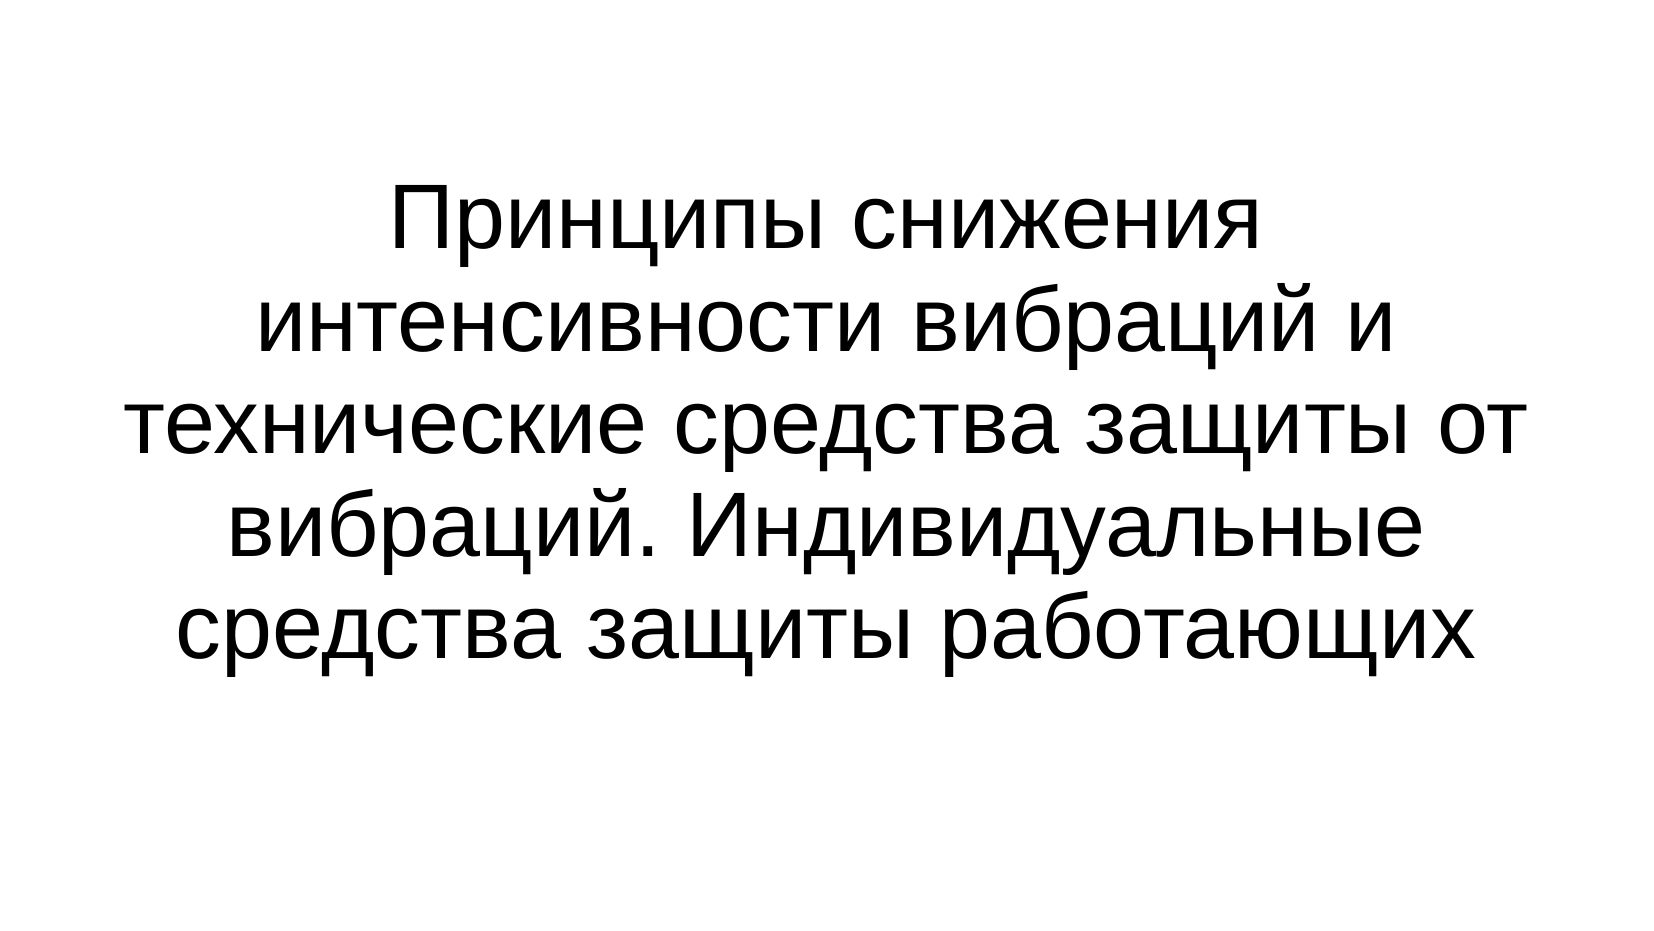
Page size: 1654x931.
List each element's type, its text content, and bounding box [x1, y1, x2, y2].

title Принципы снижения интенсивности вибраций и технические средства защиты от вибраций. Индивидуальные средства защиты работающих [82, 165, 1571, 679]
